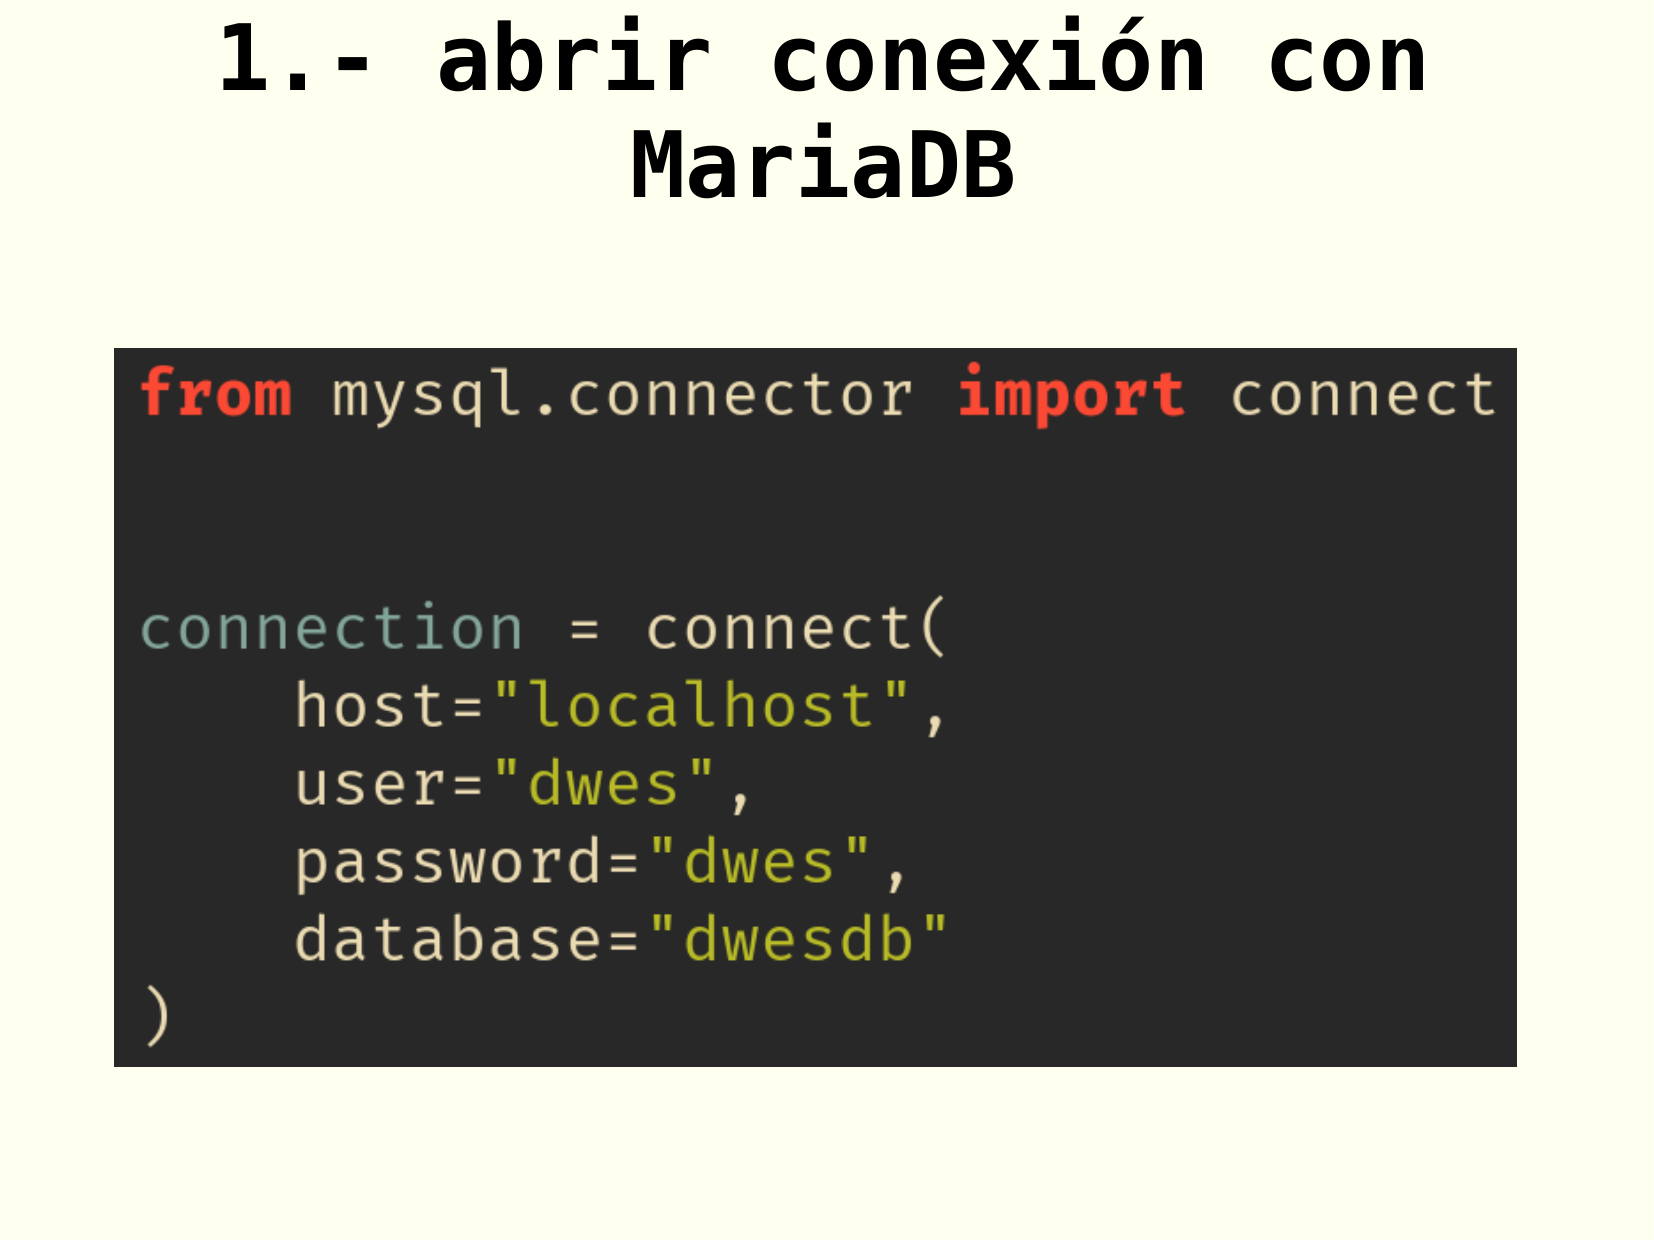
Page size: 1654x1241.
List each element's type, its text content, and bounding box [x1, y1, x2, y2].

picture [114, 348, 1517, 1067]
title 1.- abrir conexión con MariaDB [33, 4, 1613, 219]
